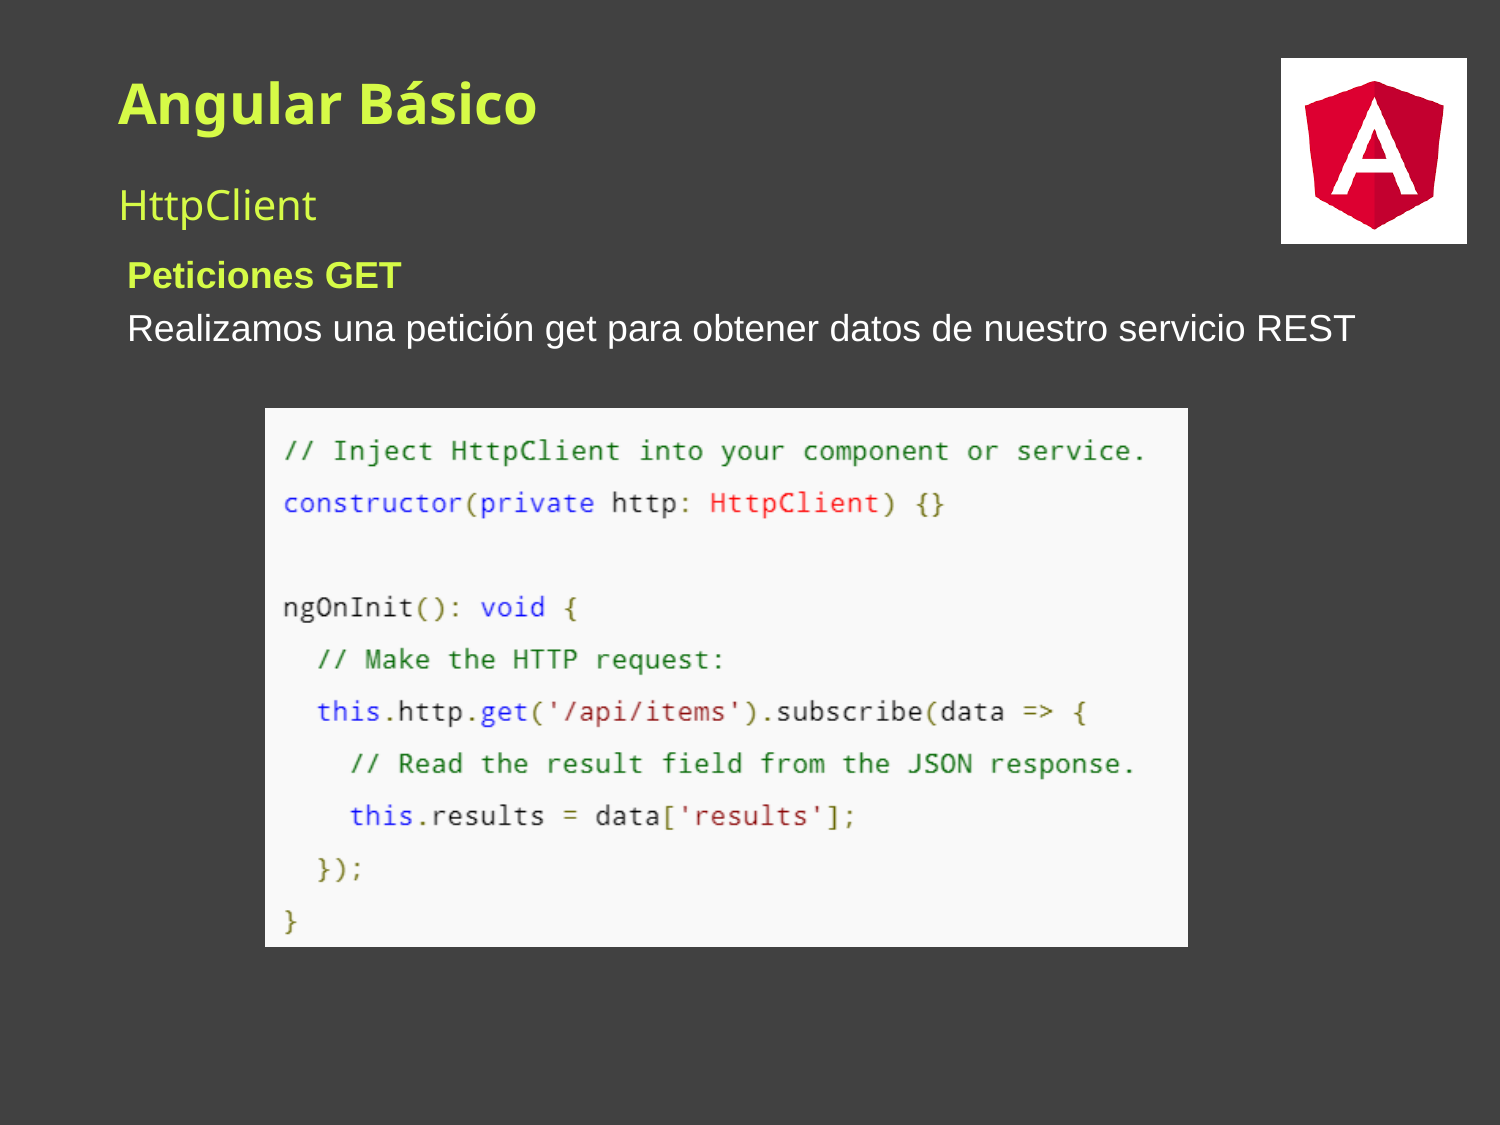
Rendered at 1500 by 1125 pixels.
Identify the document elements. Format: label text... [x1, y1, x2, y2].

text_box Peticiones GET Realizamos una petición get para obtener datos de nuestro servicio REST [112, 243, 1424, 1024]
picture [1281, 58, 1467, 244]
picture [265, 408, 1188, 947]
list HttpClient [103, 163, 1282, 244]
title Angular Básico [103, 59, 1282, 144]
